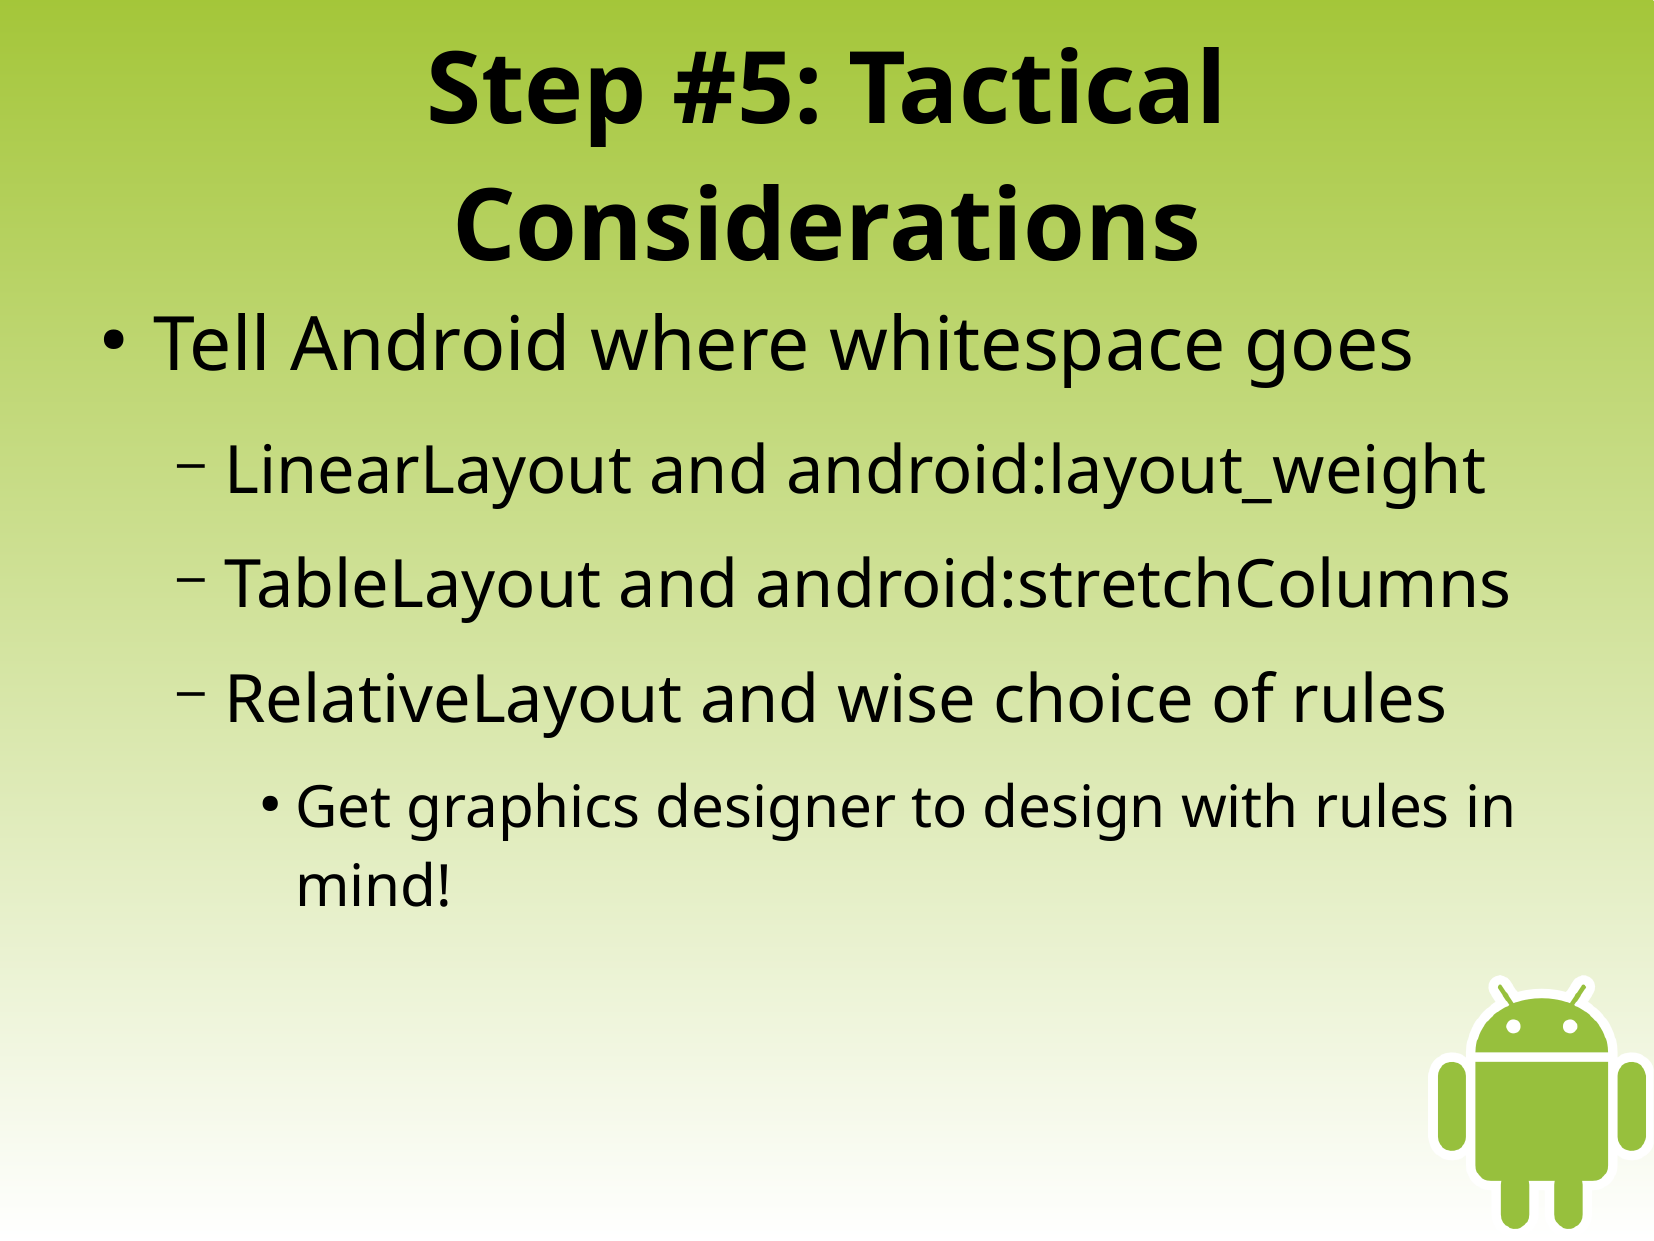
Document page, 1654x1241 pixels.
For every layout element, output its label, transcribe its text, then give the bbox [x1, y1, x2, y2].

picture [1428, 975, 1654, 1238]
list Tell Android where whitespace goes LinearLayout and android:layout_weight TableLayout and android:stretchColumns RelativeLayout and wise choice of rules Get graphics designer to design with rules in mind! [82, 290, 1571, 1094]
title Step #5: Tactical Considerations [82, 56, 1571, 250]
